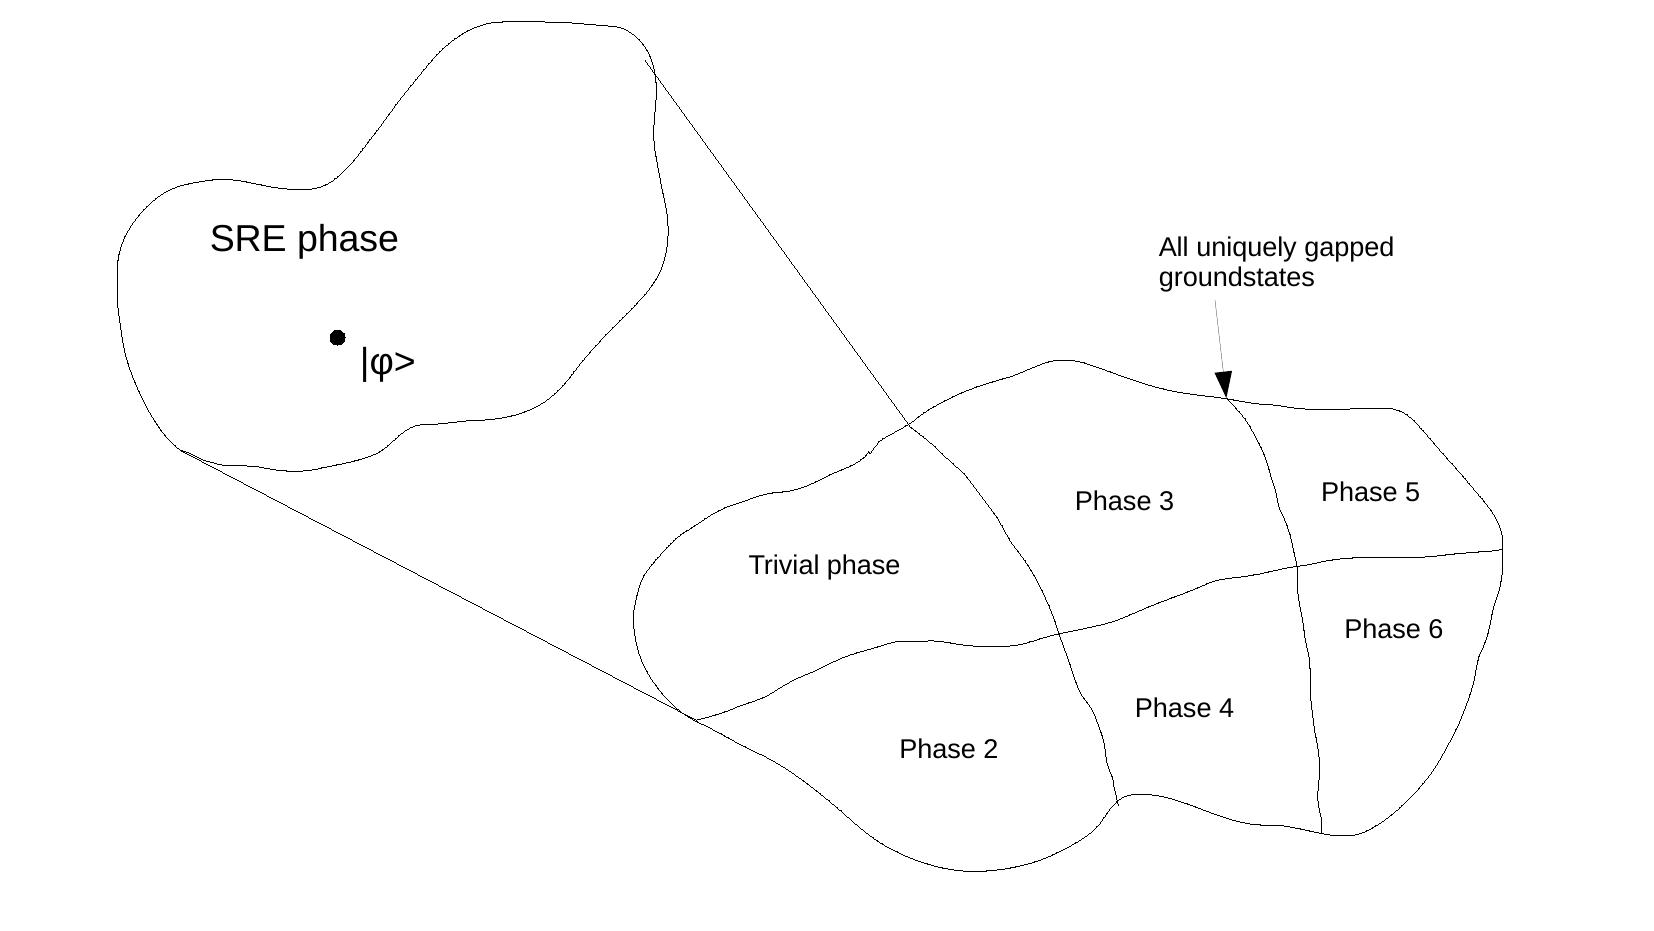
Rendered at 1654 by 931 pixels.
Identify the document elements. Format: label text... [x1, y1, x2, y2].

text_box All uniquely gapped groundstates [1143, 224, 1426, 301]
text_box Phase 5 [1306, 469, 1437, 515]
text_box Phase 2 [884, 726, 1015, 772]
text_box [330, 330, 345, 346]
text_box |φ> [345, 333, 466, 391]
text_box Phase 6 [1329, 606, 1460, 652]
text_box Trivial phase [733, 542, 933, 603]
text_box Phase 4 [1120, 685, 1251, 731]
text_box SRE phase [195, 210, 541, 267]
text_box Phase 3 [1060, 478, 1191, 524]
